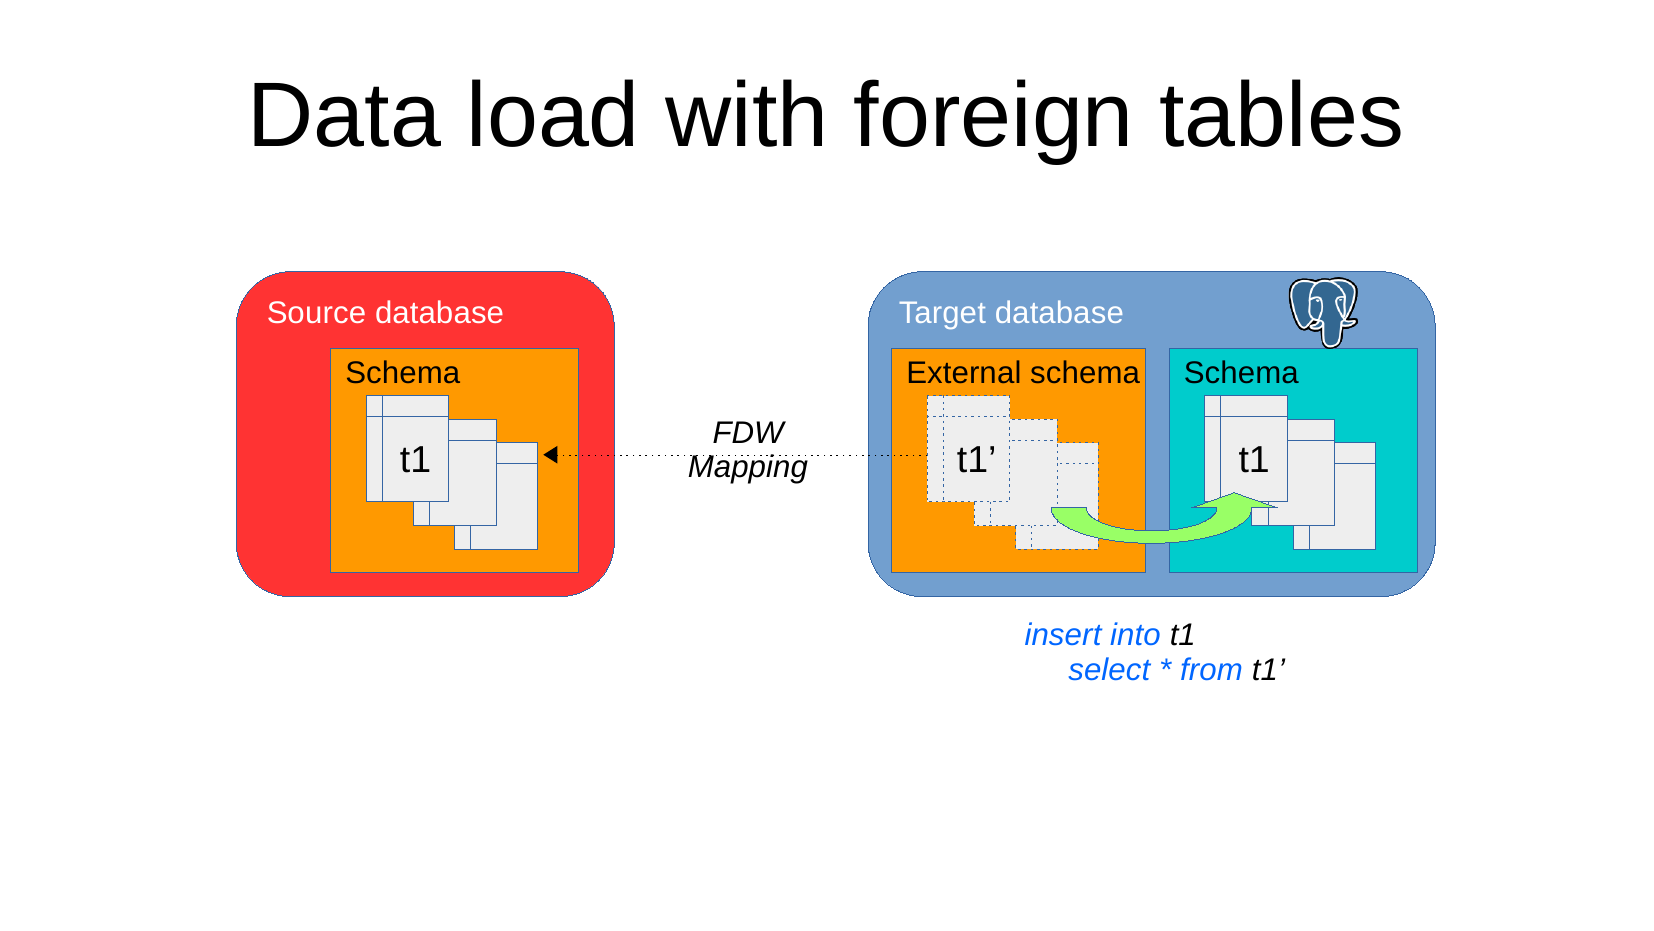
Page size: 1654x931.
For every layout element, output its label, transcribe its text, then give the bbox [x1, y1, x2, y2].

text_box Source database [236, 271, 615, 597]
text_box t1’ [927, 395, 1010, 502]
text_box [974, 419, 1376, 550]
text_box Schema [330, 348, 579, 573]
text_box [413, 419, 538, 550]
text_box t1 [1204, 395, 1288, 502]
picture [1287, 277, 1359, 349]
text_box insert into t1 select * from t1’ [1009, 609, 1300, 695]
text_box t1 [366, 395, 449, 502]
text_box FDW Mapping [673, 407, 824, 492]
text_box External schema [891, 348, 1146, 573]
text_box Target database [868, 271, 1436, 597]
title Data load with foreign tables [82, 37, 1571, 193]
text_box Schema [1169, 348, 1418, 573]
